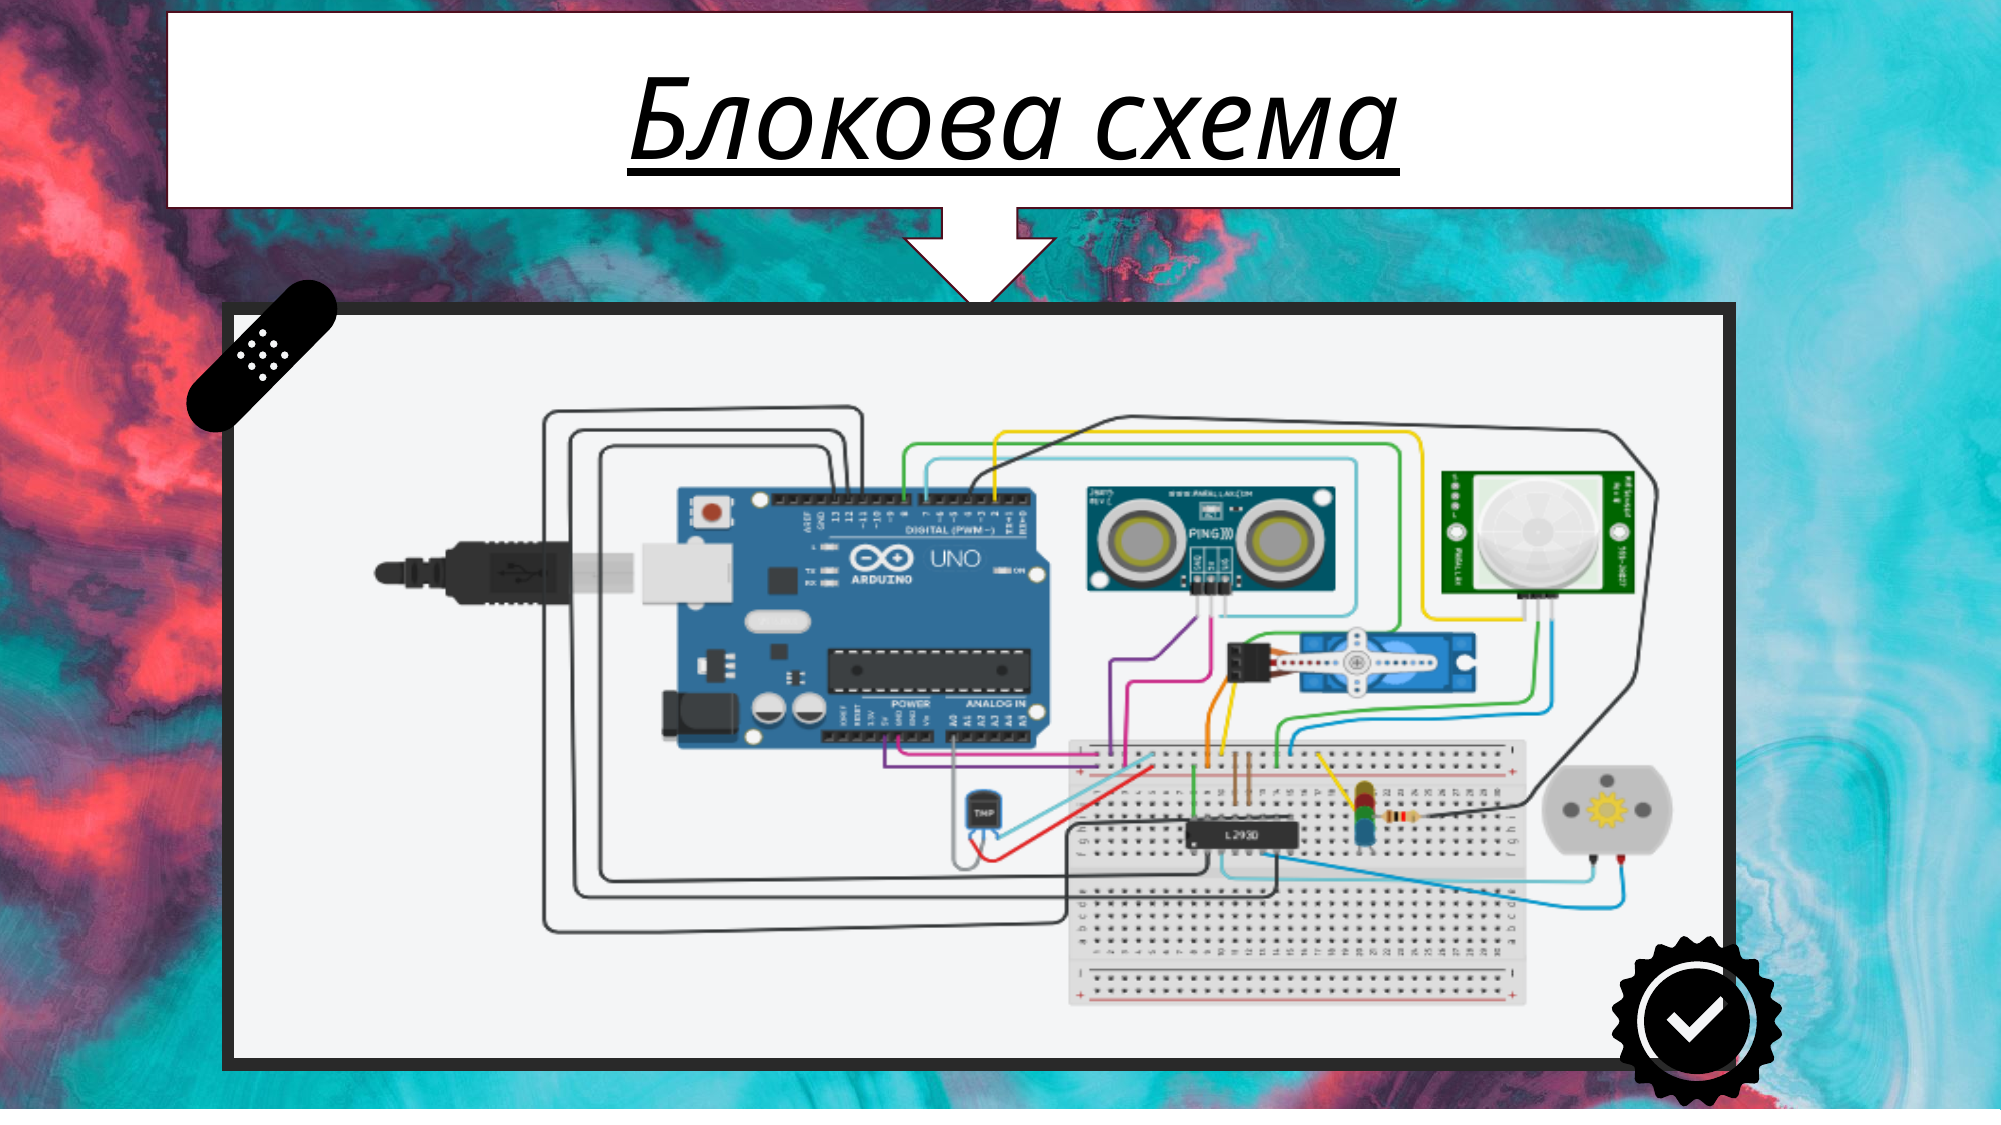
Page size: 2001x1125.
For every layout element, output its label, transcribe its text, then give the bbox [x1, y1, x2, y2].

text_box [167, 11, 1793, 302]
title Блокова схема [232, 37, 1794, 172]
picture [0, 0, 2000, 1125]
